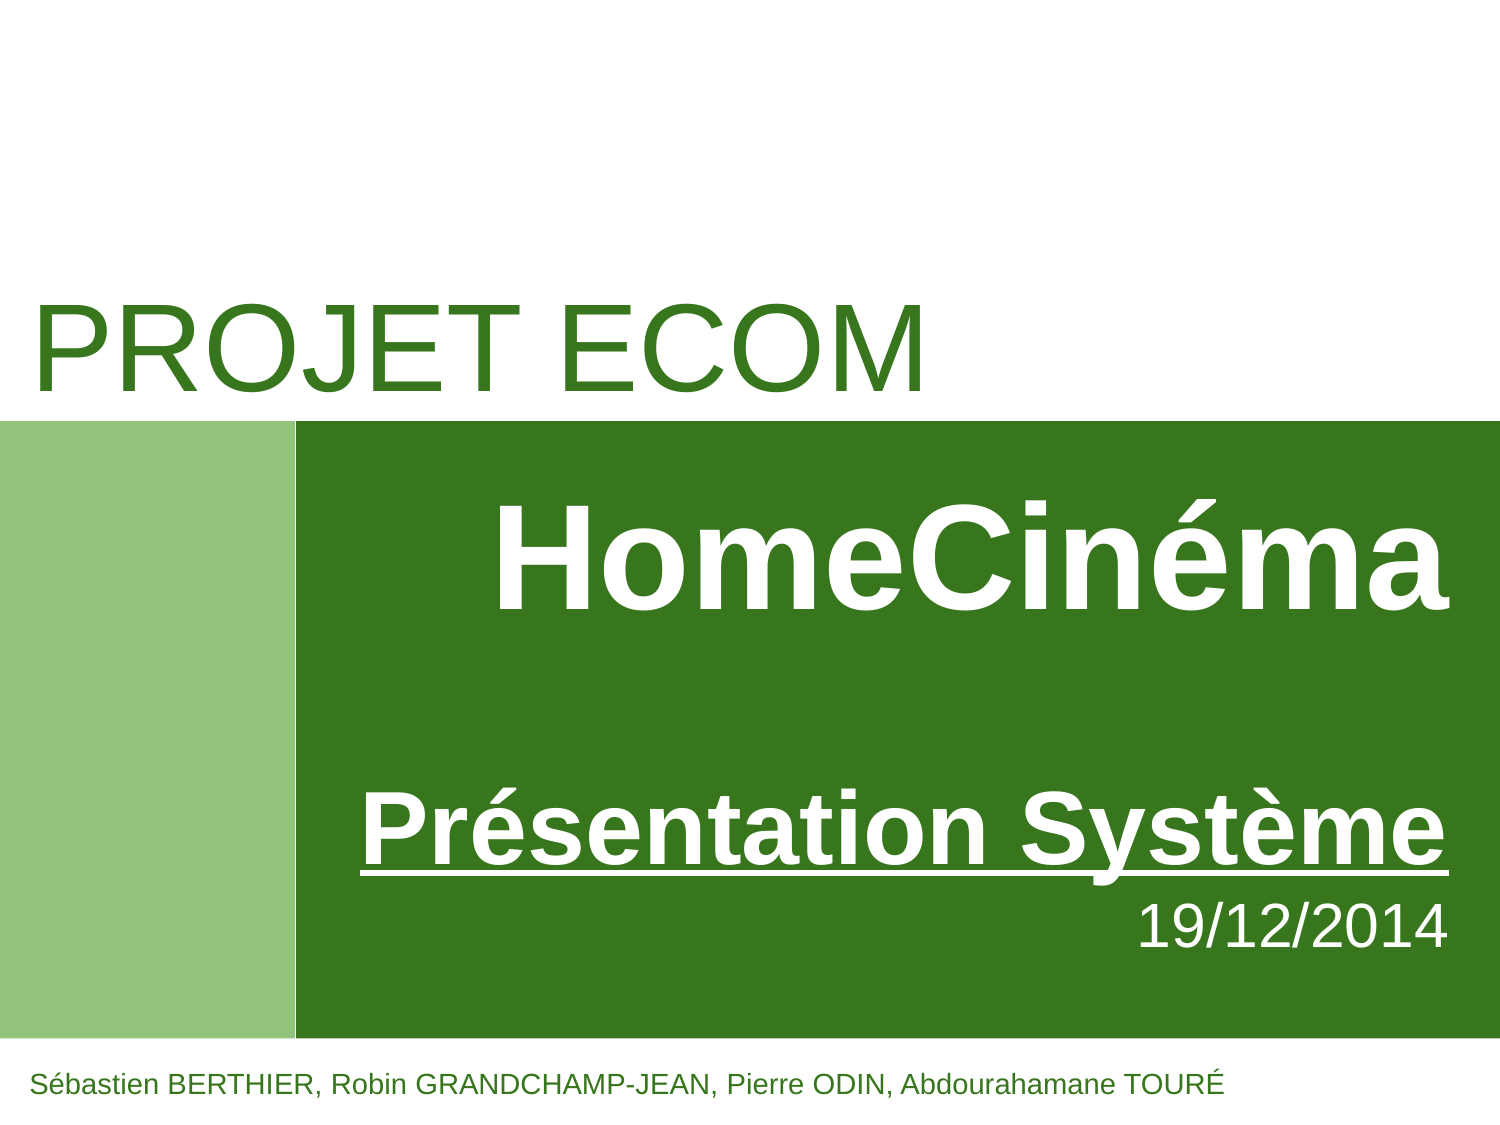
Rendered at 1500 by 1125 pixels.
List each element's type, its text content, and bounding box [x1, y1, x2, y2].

text_box PROJET ECOM [15, 251, 1085, 462]
text_box [0, 421, 1500, 1039]
title HomeCinéma Présentation Système 19/12/2014 [189, 721, 1465, 975]
text_box Sébastien BERTHIER, Robin GRANDCHAMP-JEAN, Pierre ODIN, Abdourahamane TOURÉ [14, 1050, 1486, 1116]
